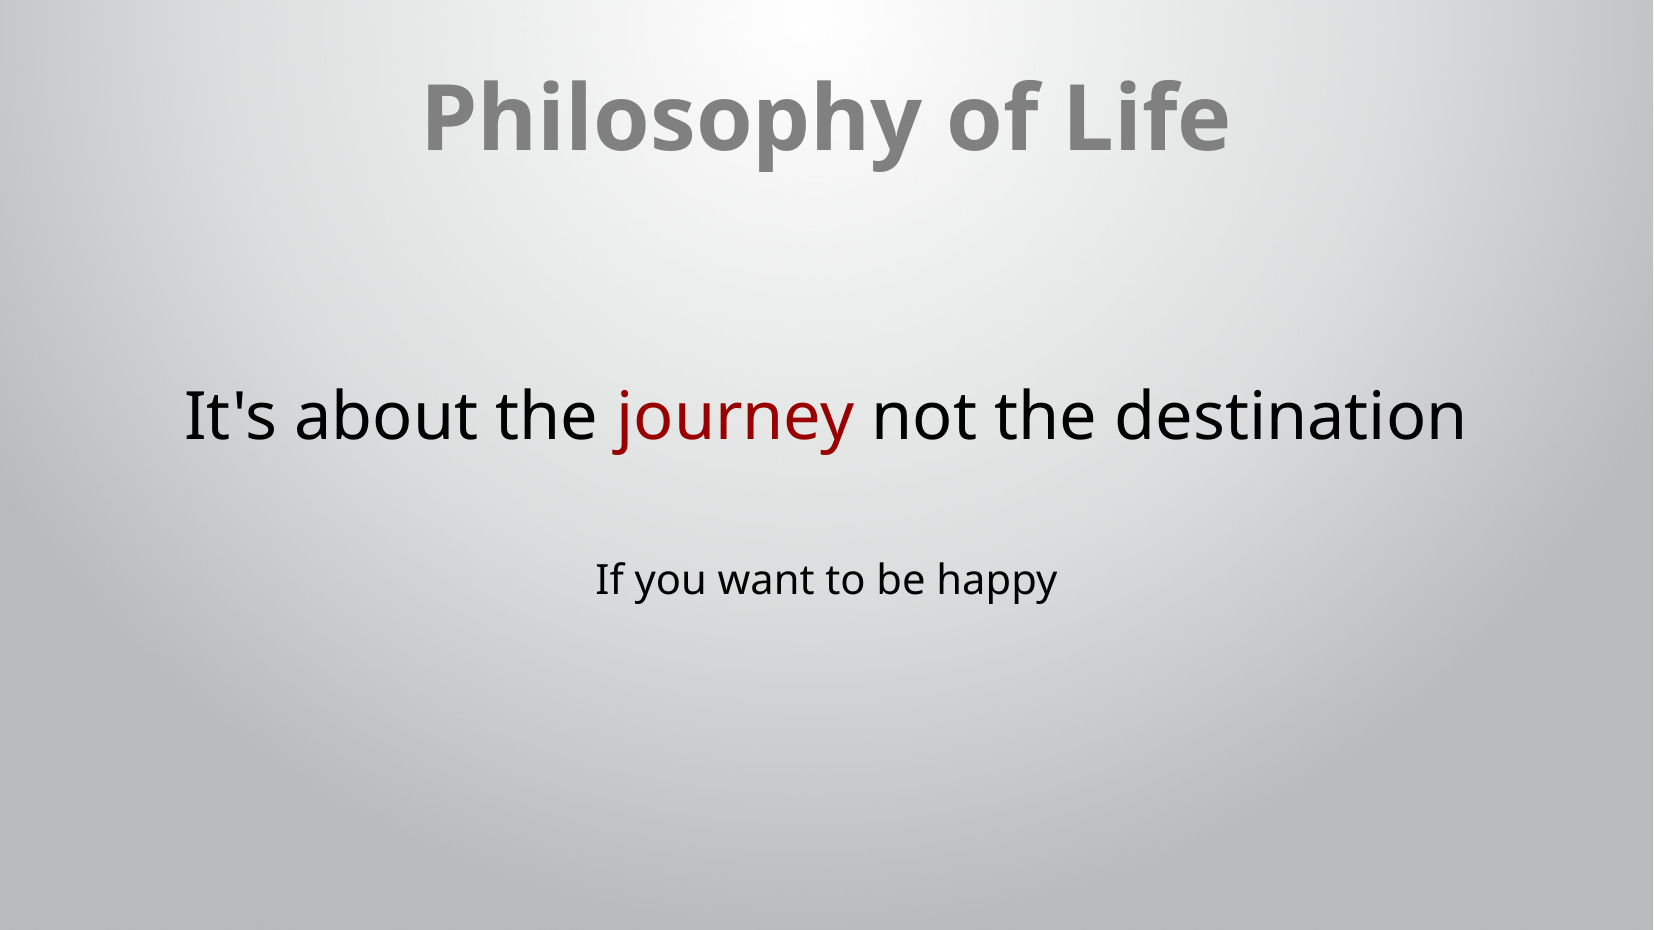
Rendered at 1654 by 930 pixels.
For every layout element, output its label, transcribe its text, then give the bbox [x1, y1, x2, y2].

title Philosophy of Life [82, 36, 1571, 193]
picture [0, 0, 1654, 930]
subtitle It's about the journey not the destination If you want to be happy [82, 217, 1571, 757]
